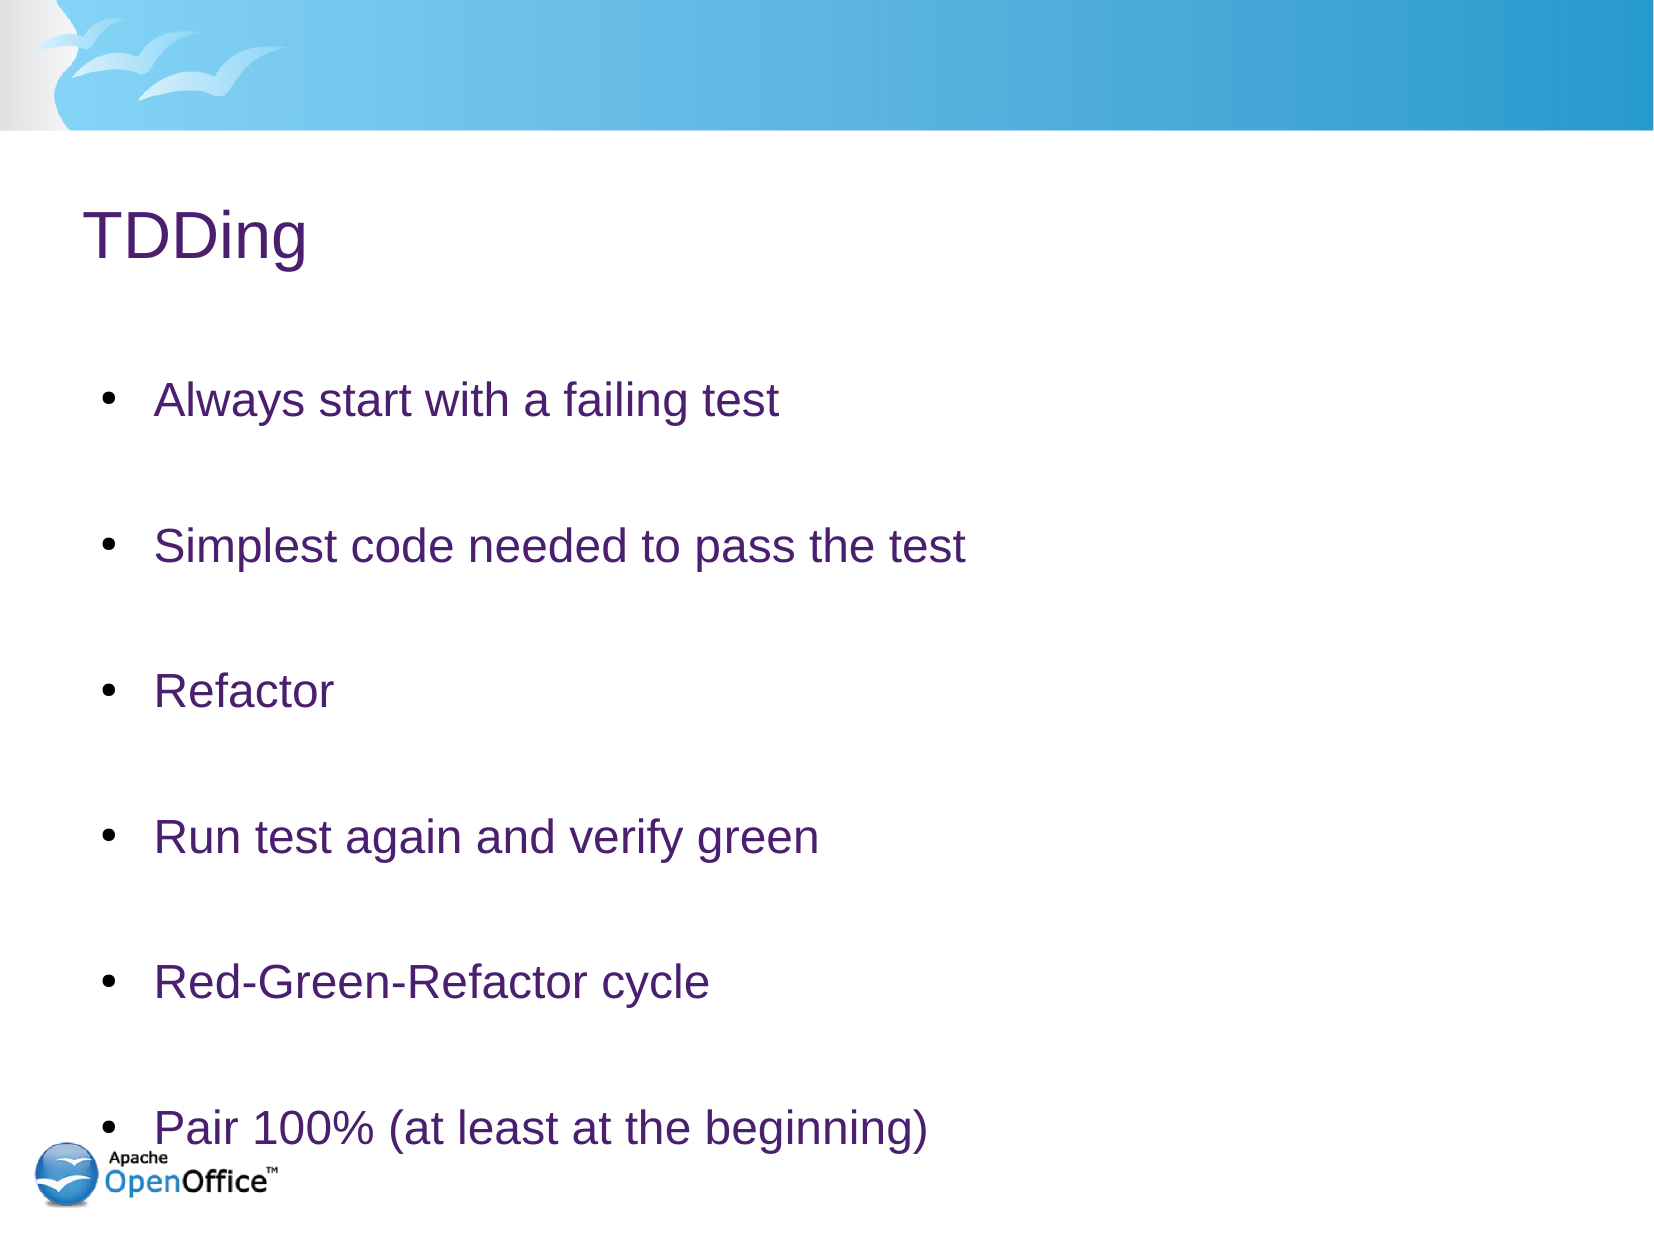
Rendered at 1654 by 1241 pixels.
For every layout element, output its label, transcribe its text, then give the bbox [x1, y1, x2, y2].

title TDDing [82, 139, 1571, 332]
picture [0, 0, 1654, 1241]
list Always start with a failing test Simplest code needed to pass the test Refactor Run test again and verify green Red-Green-Refactor cycle Pair 100% (at least at the beginning) [82, 372, 1571, 1152]
